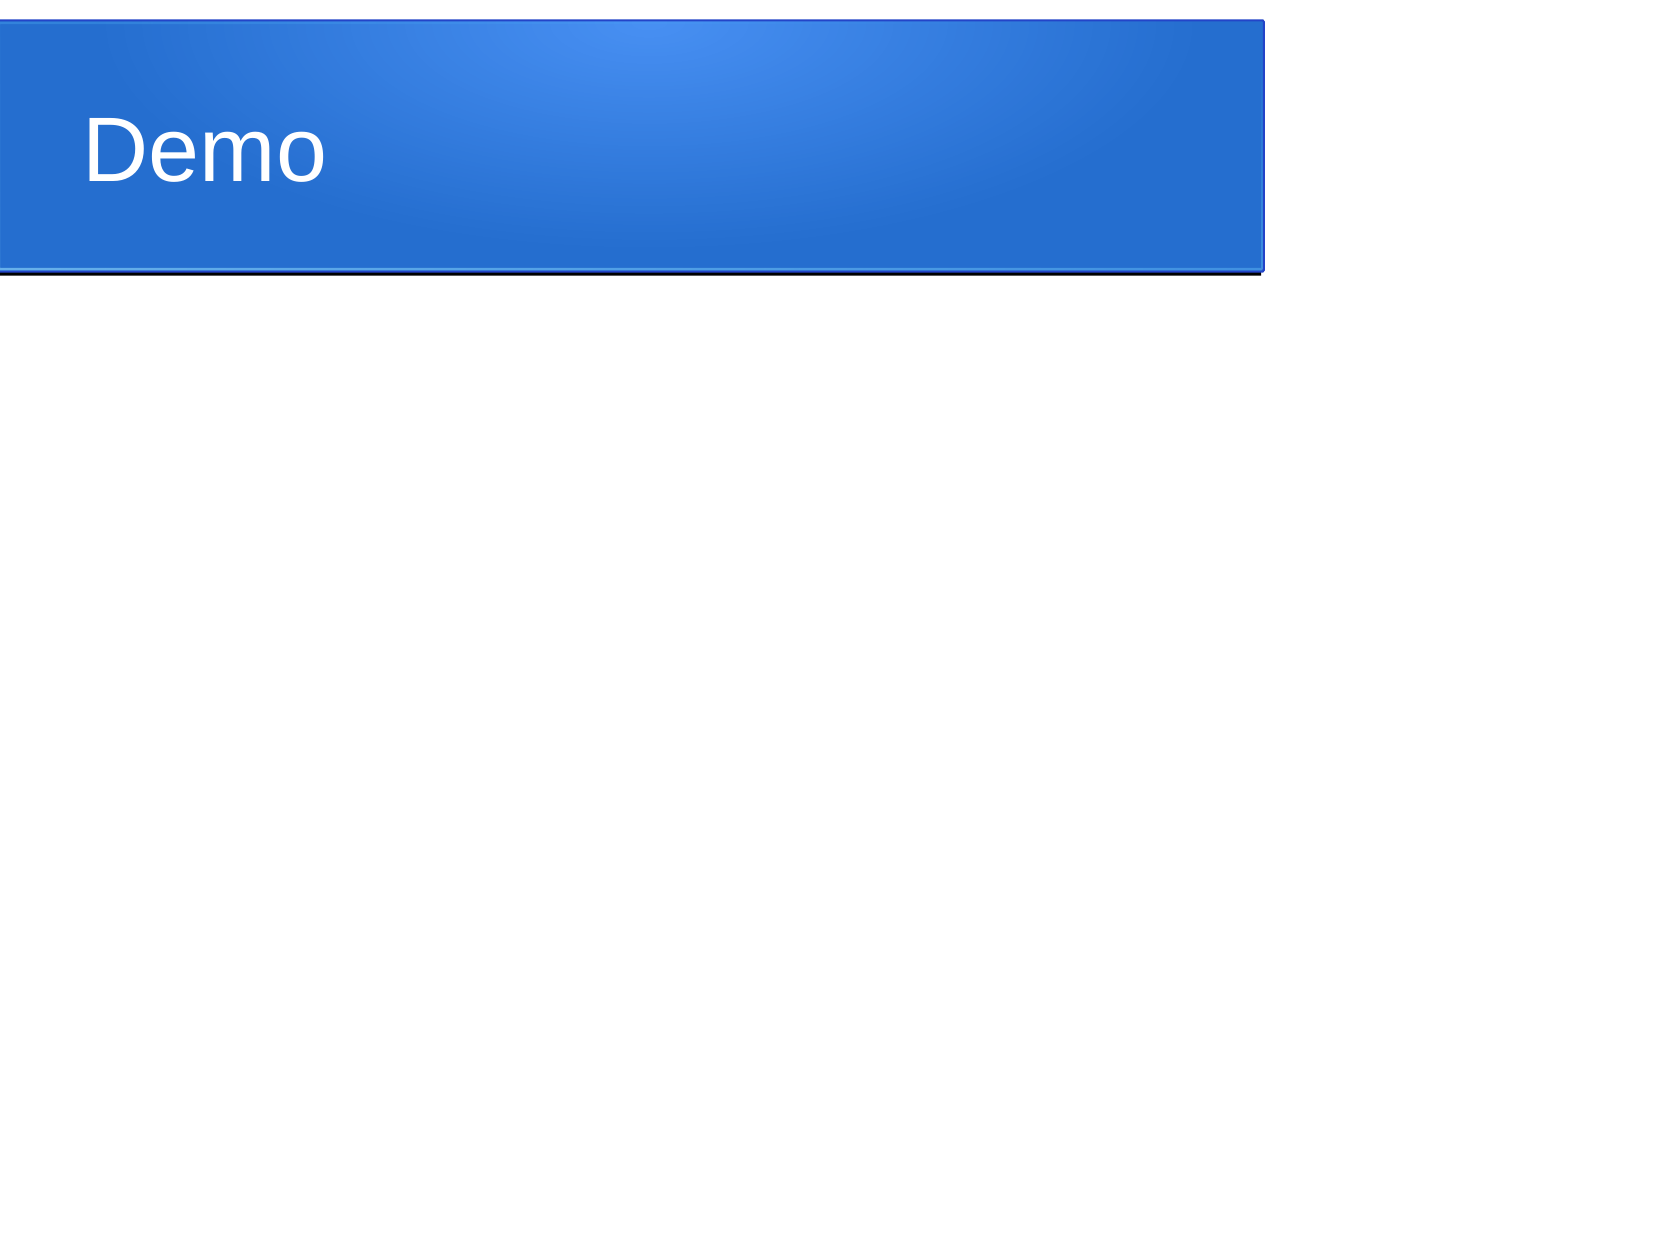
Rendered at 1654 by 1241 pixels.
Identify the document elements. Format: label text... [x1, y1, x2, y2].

title Demo [82, 47, 1235, 252]
